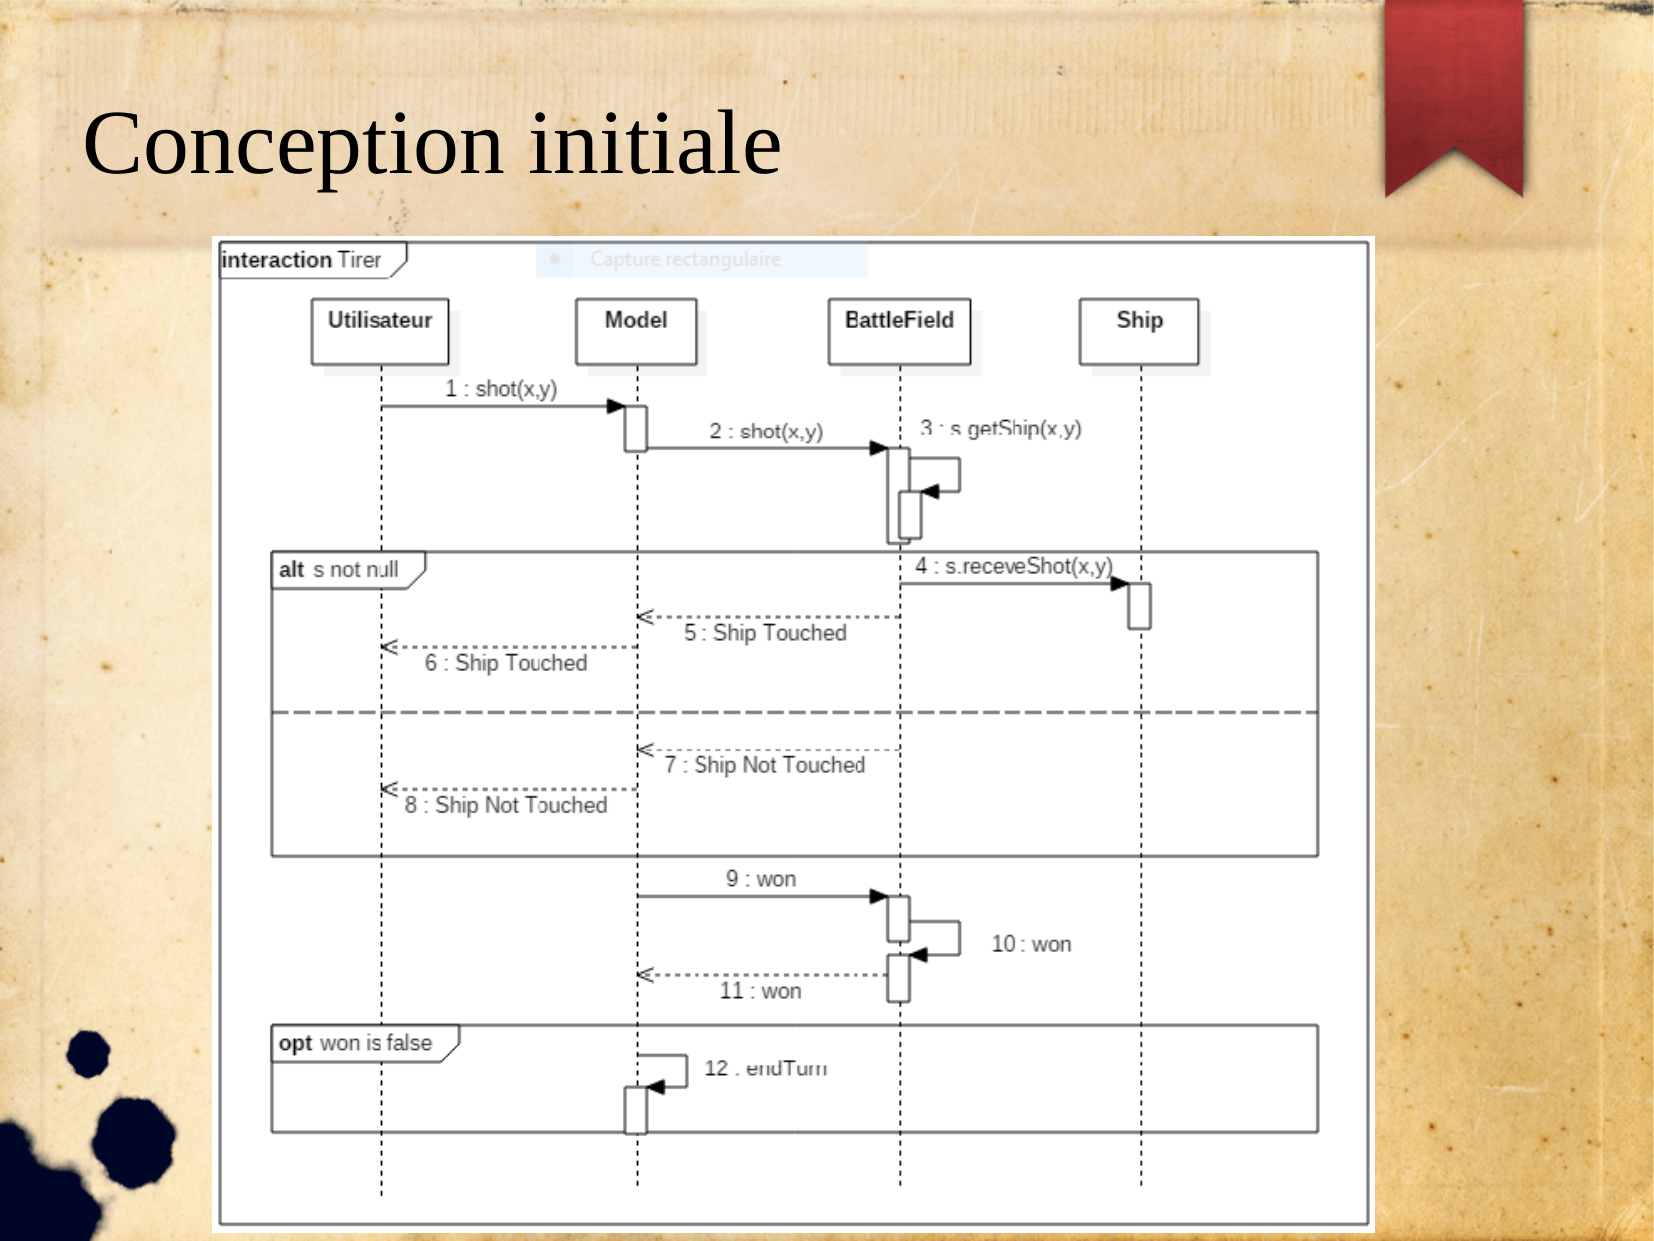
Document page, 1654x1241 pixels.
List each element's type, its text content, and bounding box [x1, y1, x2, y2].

title Conception initiale [82, 49, 1347, 237]
picture [0, 0, 1654, 1241]
